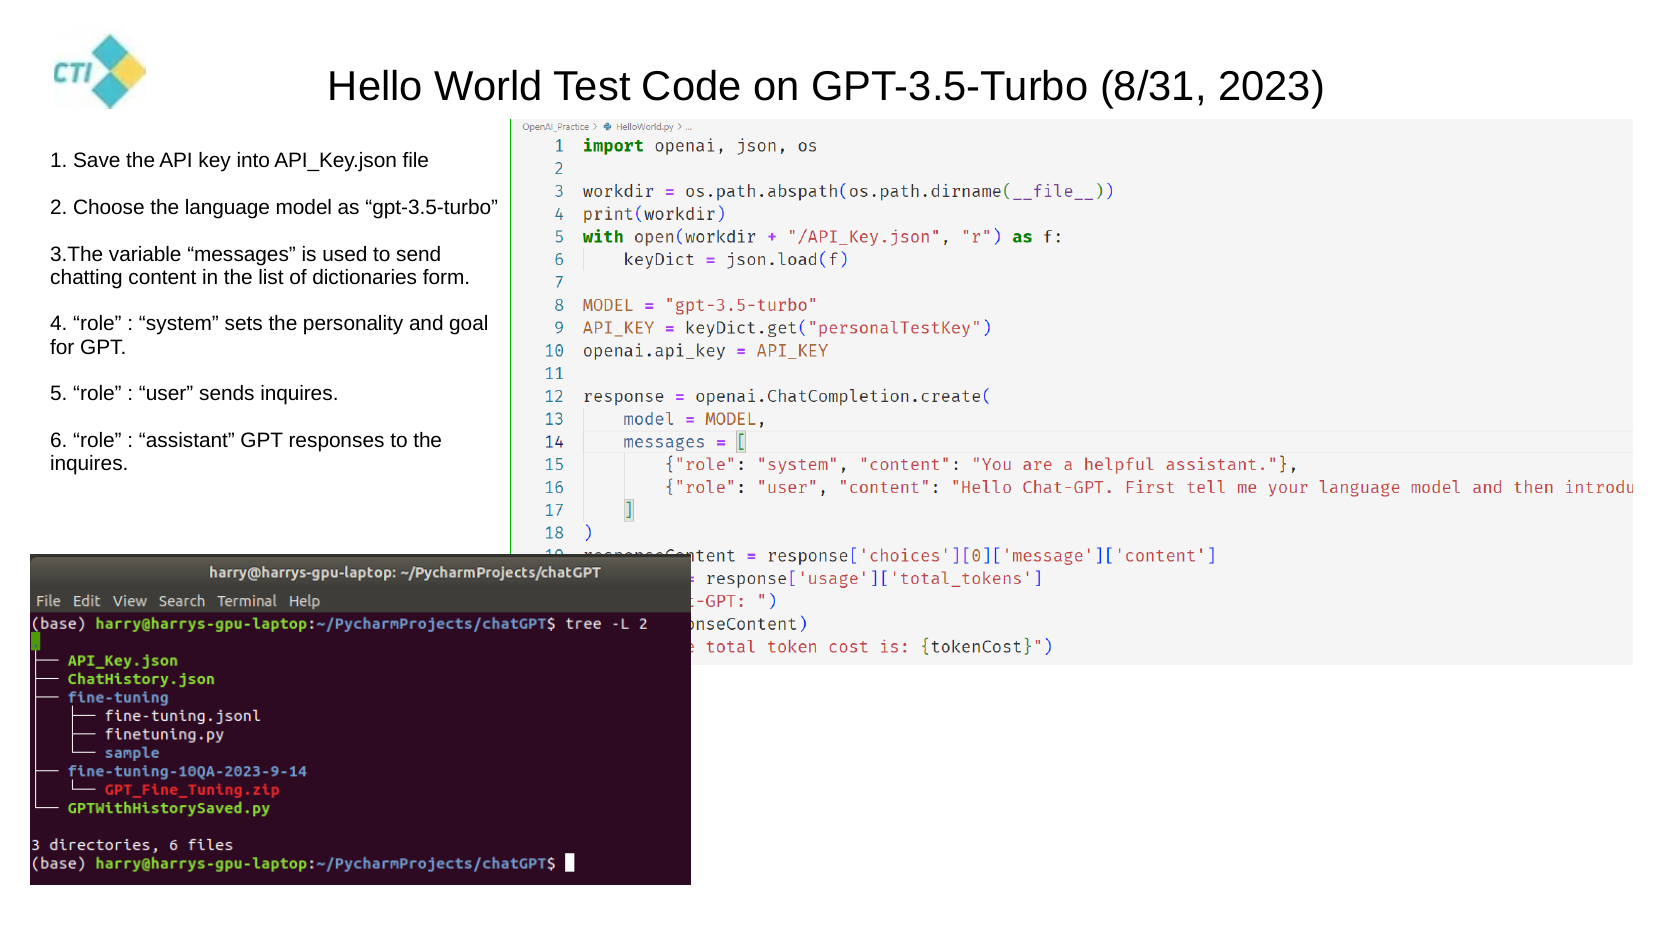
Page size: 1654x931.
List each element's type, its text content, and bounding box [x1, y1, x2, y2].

title Hello World Test Code on GPT-3.5-Turbo (8/31, 2023) [146, 58, 1571, 106]
picture [30, 119, 1633, 885]
picture [54, 21, 146, 109]
text_box 1. Save the API key into API_Key.json file 2. Choose the language model as “gpt-3.5-turbo” 3.The variable “messages” is used to send chatting content in the list of dictionaries form. 4. “role” : “system” sets the personality and goal for GPT. 5. “role” : “user” sends inquires. 6. “role” : “assistant” GPT responses to the inquires. [35, 141, 510, 554]
